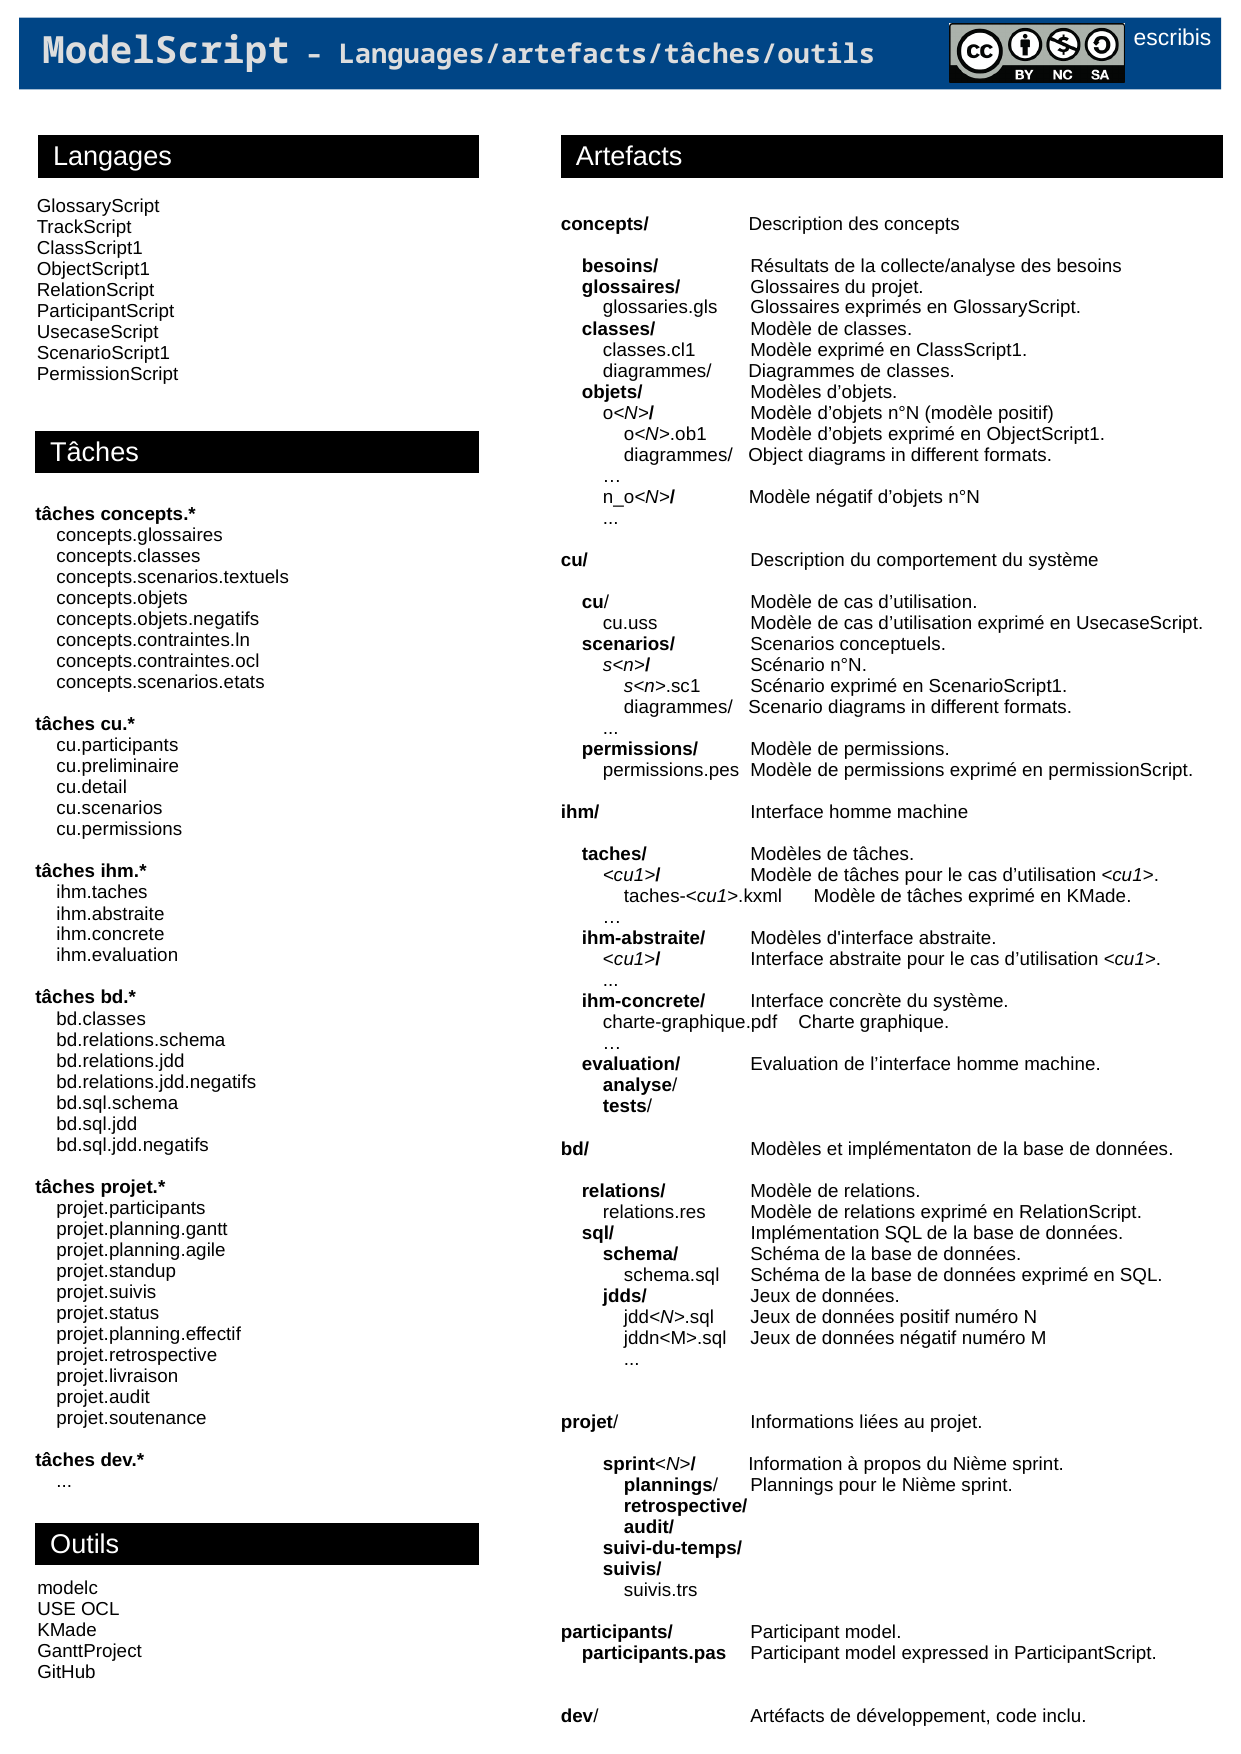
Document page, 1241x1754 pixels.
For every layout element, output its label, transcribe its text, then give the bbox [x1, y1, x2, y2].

text_box [19, 17, 1222, 90]
text_box ModelScript – Languages/artefacts/tâches/outils [0, 18, 906, 80]
text_box Tâches [35, 431, 479, 473]
text_box Artefacts [561, 135, 1223, 178]
text_box modelc USE OCL KMade GanttProject GitHub [22, 1570, 292, 1701]
text_box Outils [35, 1523, 479, 1565]
text_box tâches concepts.* concepts.glossaires concepts.classes concepts.scenarios.textuels concepts.objets concepts.objets.negatifs concepts.contraintes.ln concepts.contraintes.ocl concepts.scenarios.etats tâches cu.* cu.participants cu.preliminaire cu.detail cu.scenarios cu.permissions tâches ihm.* ihm.taches ihm.abstraite ihm.concrete ihm.evaluation tâches bd.* bd.classes bd.relations.schema bd.relations.jdd bd.relations.jdd.negatifs bd.sql.schema bd.sql.jdd bd.sql.jdd.negatifs tâches projet.* projet.participants projet.planning.gantt projet.planning.agile projet.standup projet.suivis projet.status projet.planning.effectif projet.retrospective projet.livraison projet.audit projet.soutenance tâches dev.* ... [20, 496, 384, 1521]
text_box Langages [38, 135, 479, 178]
picture [949, 23, 1125, 83]
text_box GlossaryScript TrackScript ClassScript1 ObjectScript1 RelationScript ParticipantScript UsecaseScript ScenarioScript1 PermissionScript [22, 188, 291, 414]
text_box concepts/ Description des concepts besoins/ Résultats de la collecte/analyse des besoins glossaires/ Glossaires du projet. glossaries.gls Glossaires exprimés en GlossaryScript. classes/ Modèle de classes. classes.cl1 Modèle exprimé en ClassScript1. diagrammes/ Diagrammes de classes. objets/ Modèles d’objets. o<N>/ Modèle d’objets n°N (modèle positif) o<N>.ob1 Modèle d’objets exprimé en ObjectScript1. diagrammes/ Object diagrams in different formats. … n_o<N>/ Modèle négatif d’objets n°N ... cu/ Description du comportement du système cu/ Modèle de cas d’utilisation. cu.uss Modèle de cas d’utilisation exprimé en UsecaseScript. scenarios/ Scenarios conceptuels. s<n>/ Scénario n°N. s<n>.sc1 Scénario exprimé en ScenarioScript1. diagrammes/ Scenario diagrams in different formats. ... permissions/ Modèle de permissions. permissions.pes Modèle de permissions exprimé en permissionScript. ihm/ Interface homme machine taches/ Modèles de tâches. <cu1>/ Modèle de tâches pour le cas d’utilisation <cu1>. taches-<cu1>.kxml Modèle de tâches exprimé en KMade. … ihm-abstraite/ Modèles d'interface abstraite. <cu1>/ Interface abstraite pour le cas d’utilisation <cu1>. ... ihm-concrete/ Interface concrète du système. charte-graphique.pdf Charte graphique. … evaluation/ Evaluation de l’interface homme machine. analyse/ tests/ bd/ Modèles et implémentaton de la base de données. relations/ Modèle de relations. relations.res Modèle de relations exprimé en RelationScript. sql/ Implémentation SQL de la base de données. schema/ Schéma de la base de données. schema.sql Schéma de la base de données exprimé en SQL. jdds/ Jeux de données. jdd<N>.sql Jeux de données positif numéro N jddn<M>.sql Jeux de données négatif numéro M ... projet/ Informations liées au projet. sprint<N>/ Information à propos du Nième sprint. plannings/ Plannings pour le Nième sprint. retrospective/ audit/ suivi-du-temps/ suivis/ suivis.trs participants/ Participant model. participants.pas Participant model expressed in ParticipantScript. dev/ Artéfacts de développement, code inclu. [546, 205, 1241, 1754]
text_box escribis [1119, 17, 1229, 59]
